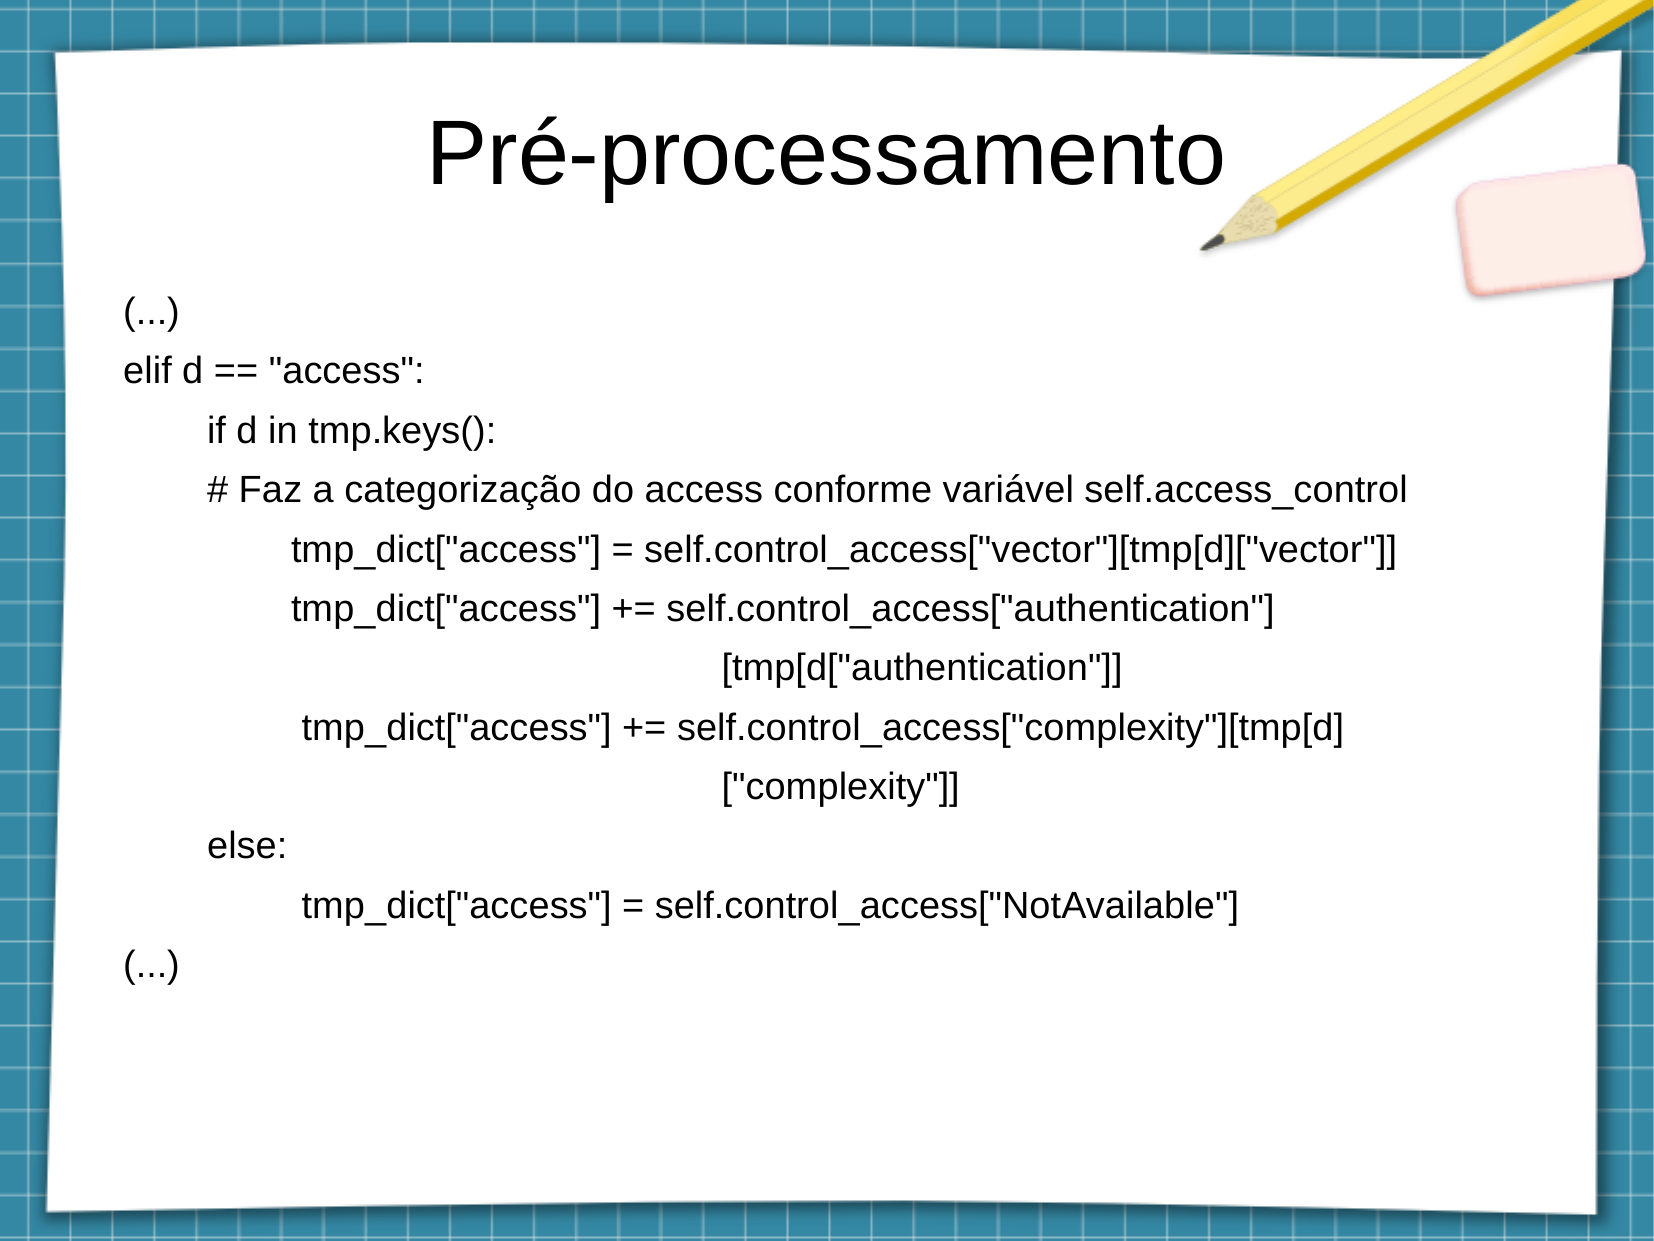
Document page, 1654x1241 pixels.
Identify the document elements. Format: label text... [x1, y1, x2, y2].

list (...) elif d == "access": if d in tmp.keys(): # Faz a categorização do access conforme variável self.access_control tmp_dict["access"] = self.control_access["vector"][tmp[d]["vector"]] tmp_dict["access"] += self.control_access["authentication"] [tmp[d["authentication"]] tmp_dict["access"] += self.control_access["complexity"][tmp[d] ["complexity"]] else: tmp_dict["access"] = self.control_access["NotAvailable"] (...) [82, 290, 1571, 1010]
picture [0, 0, 1654, 1241]
title Pré-processamento [82, 49, 1571, 257]
